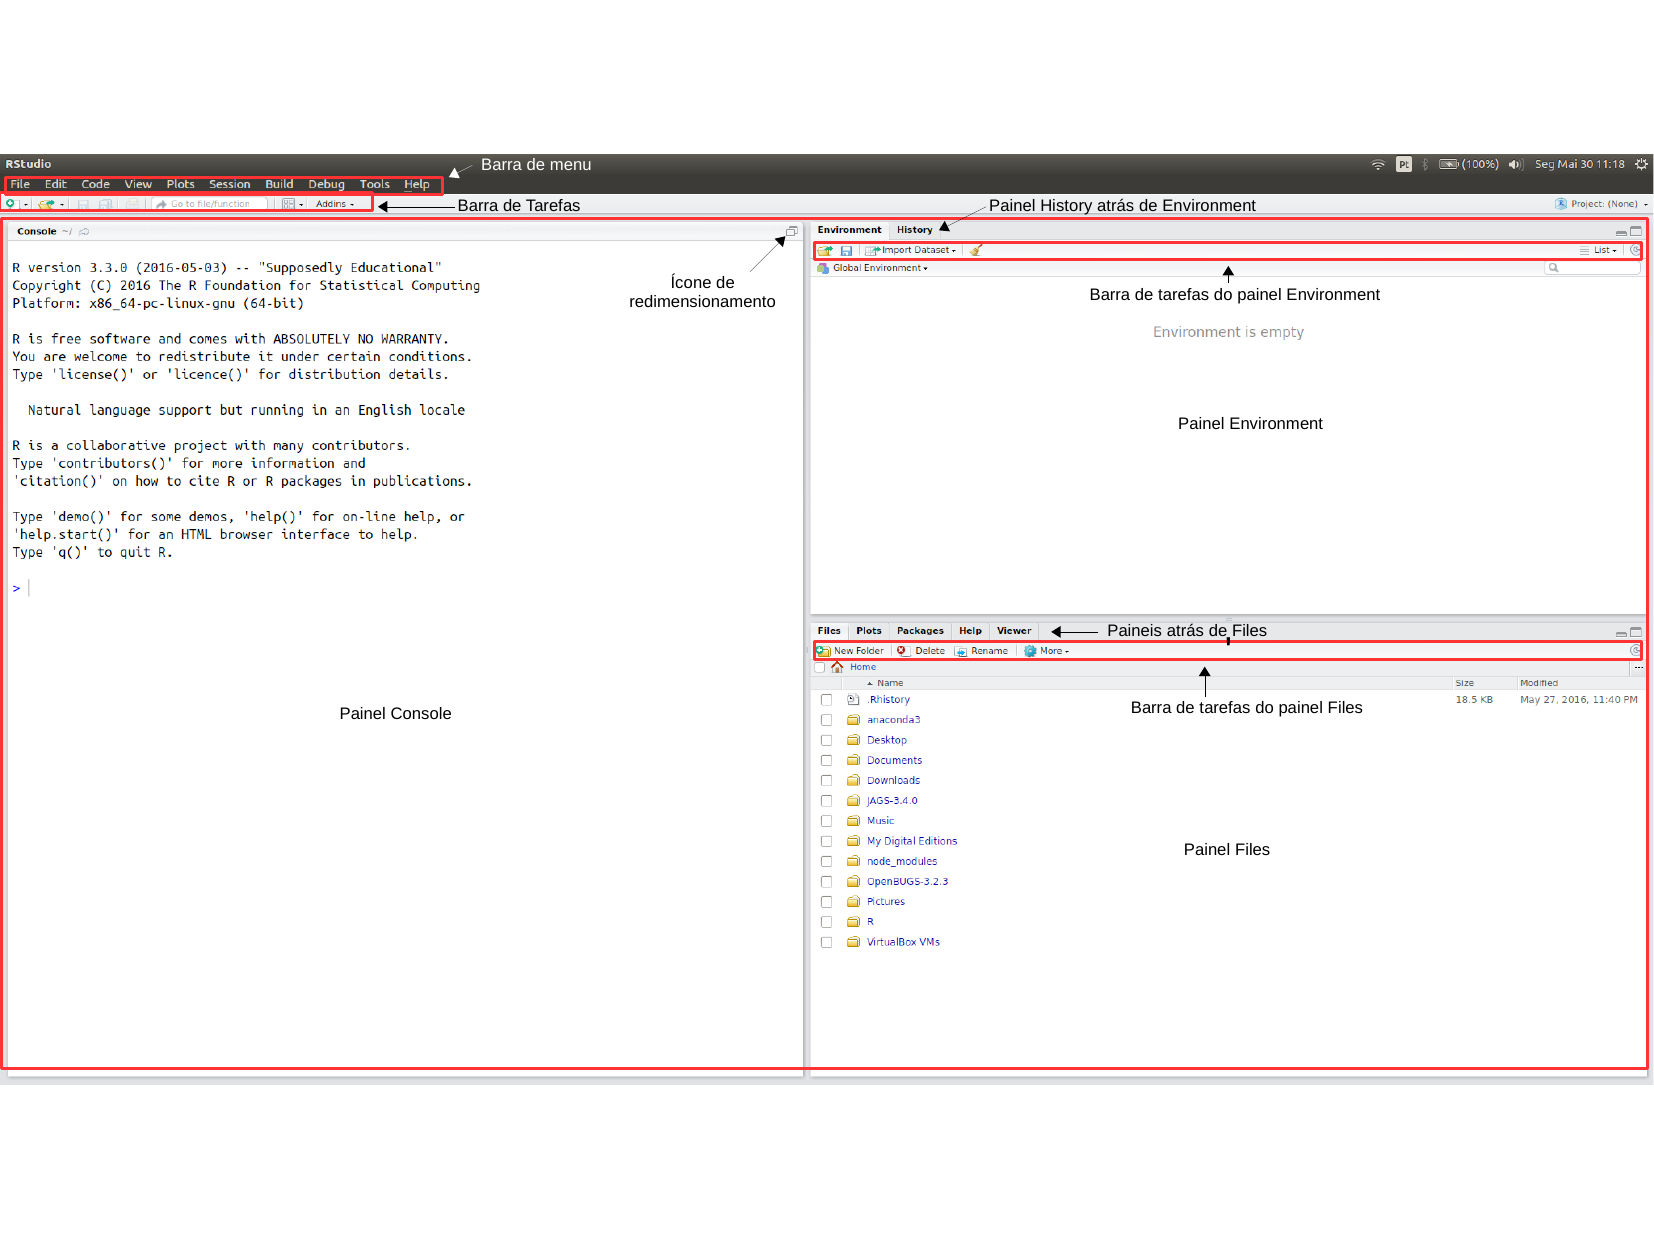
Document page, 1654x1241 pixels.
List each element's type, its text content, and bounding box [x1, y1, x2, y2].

text_box Ícone de redimensionamento [614, 265, 792, 337]
text_box Painel Environment [1163, 407, 1347, 442]
picture [1, 194, 371, 209]
text_box ' [814, 641, 1642, 660]
picture [3, 220, 1646, 1067]
text_box Paineis atrás de Files [1092, 660, 1288, 667]
text_box Paineis atrás de Files [1092, 614, 1288, 641]
text_box Barra de tarefas do painel Environment [1074, 277, 1400, 331]
text_box Painel Console [324, 696, 485, 733]
picture [0, 196, 442, 217]
text_box Barra de menu [466, 147, 609, 184]
picture [0, 154, 1654, 1085]
text_box Barra de Tarefas [442, 188, 603, 225]
text_box Painel History atrás de Environment [974, 188, 1282, 241]
picture [945, 220, 957, 225]
text_box Painel Files [1169, 832, 1353, 867]
picture [816, 244, 1640, 258]
picture [7, 179, 441, 193]
text_box Barra de tarefas do painel Files [1116, 691, 1382, 744]
